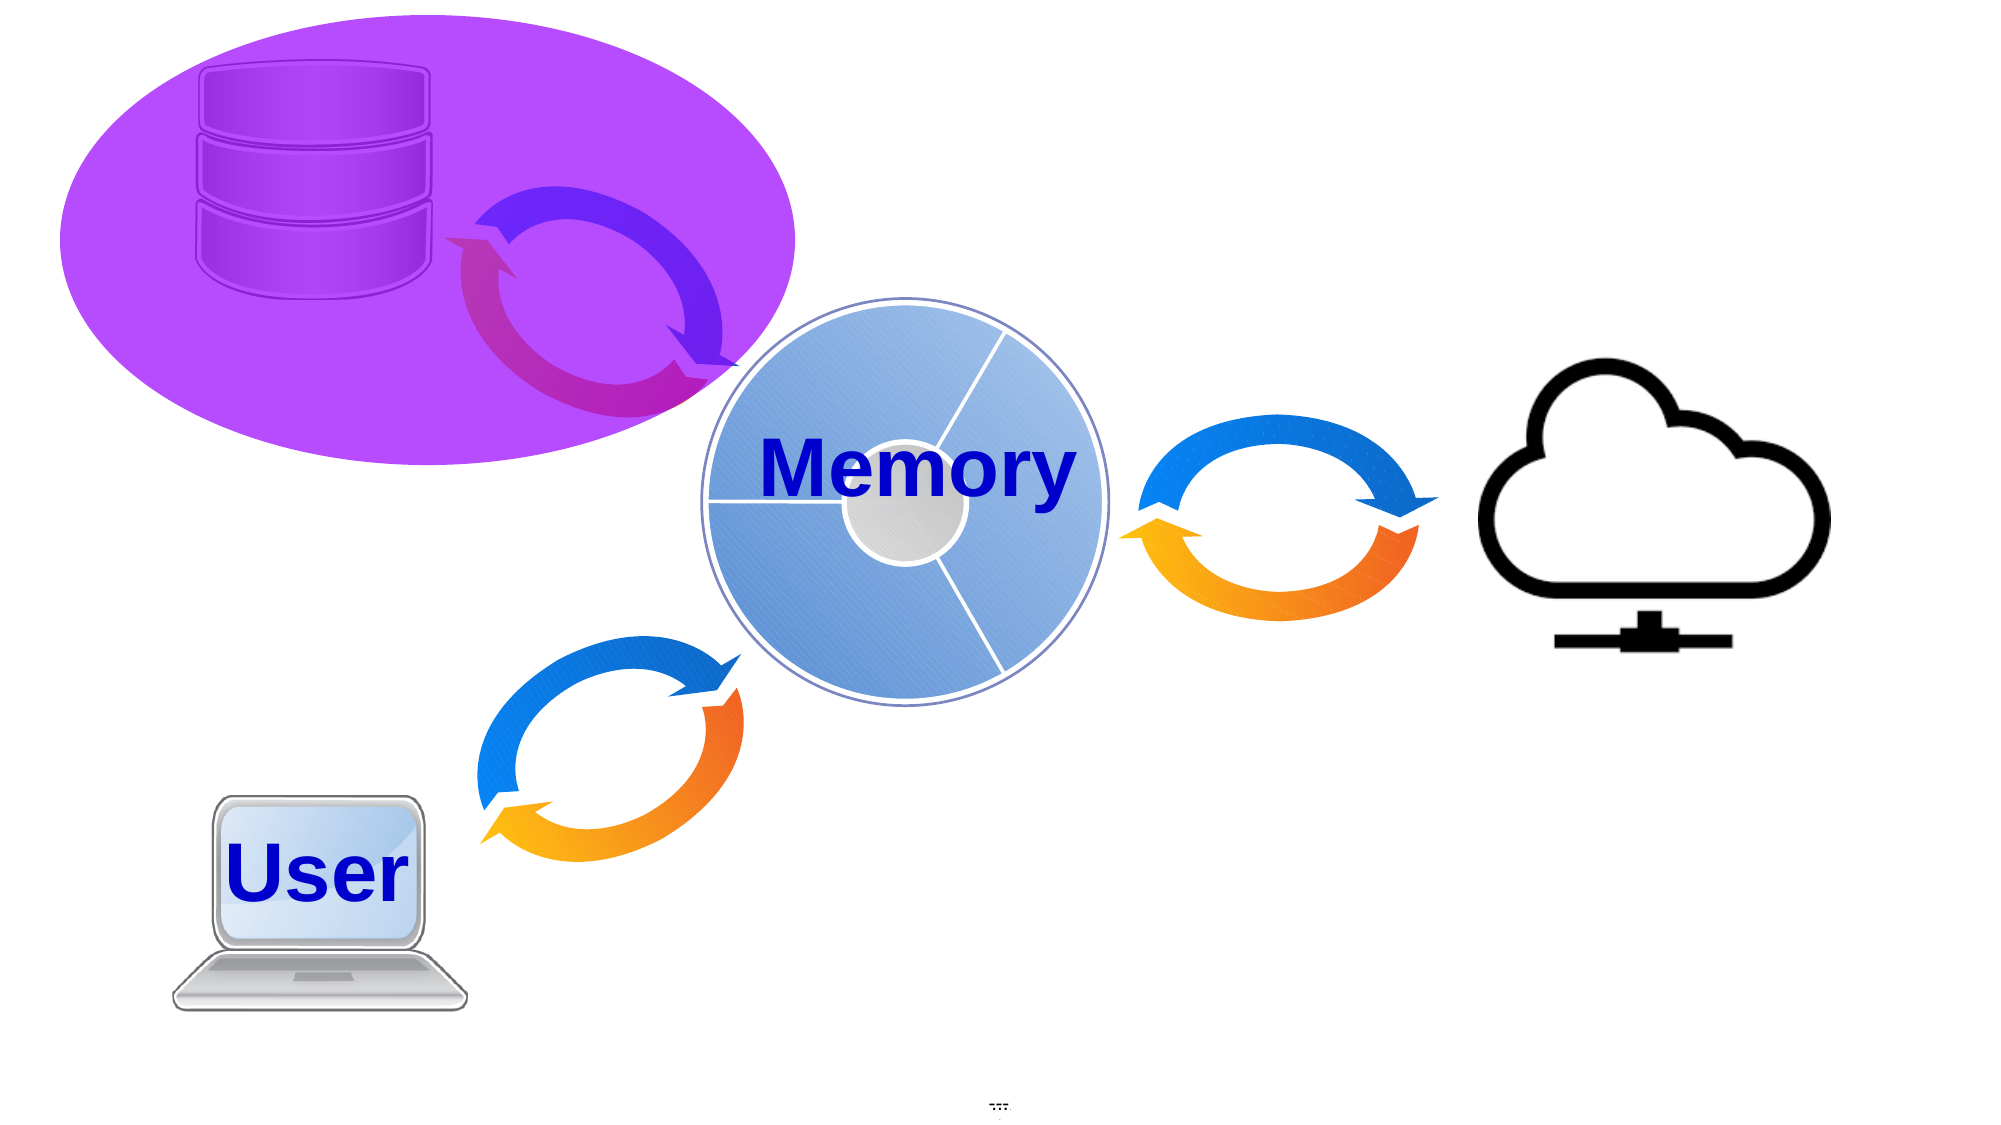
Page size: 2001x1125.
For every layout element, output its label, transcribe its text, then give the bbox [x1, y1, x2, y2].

picture [195, 59, 207, 65]
subtitle [360, 525, 684, 779]
text_box [60, 15, 796, 466]
picture [1478, 329, 1831, 682]
picture [159, 280, 1443, 1027]
text_box Memory [744, 414, 1113, 616]
text_box User [210, 819, 579, 1021]
subtitle [765, 525, 1861, 797]
